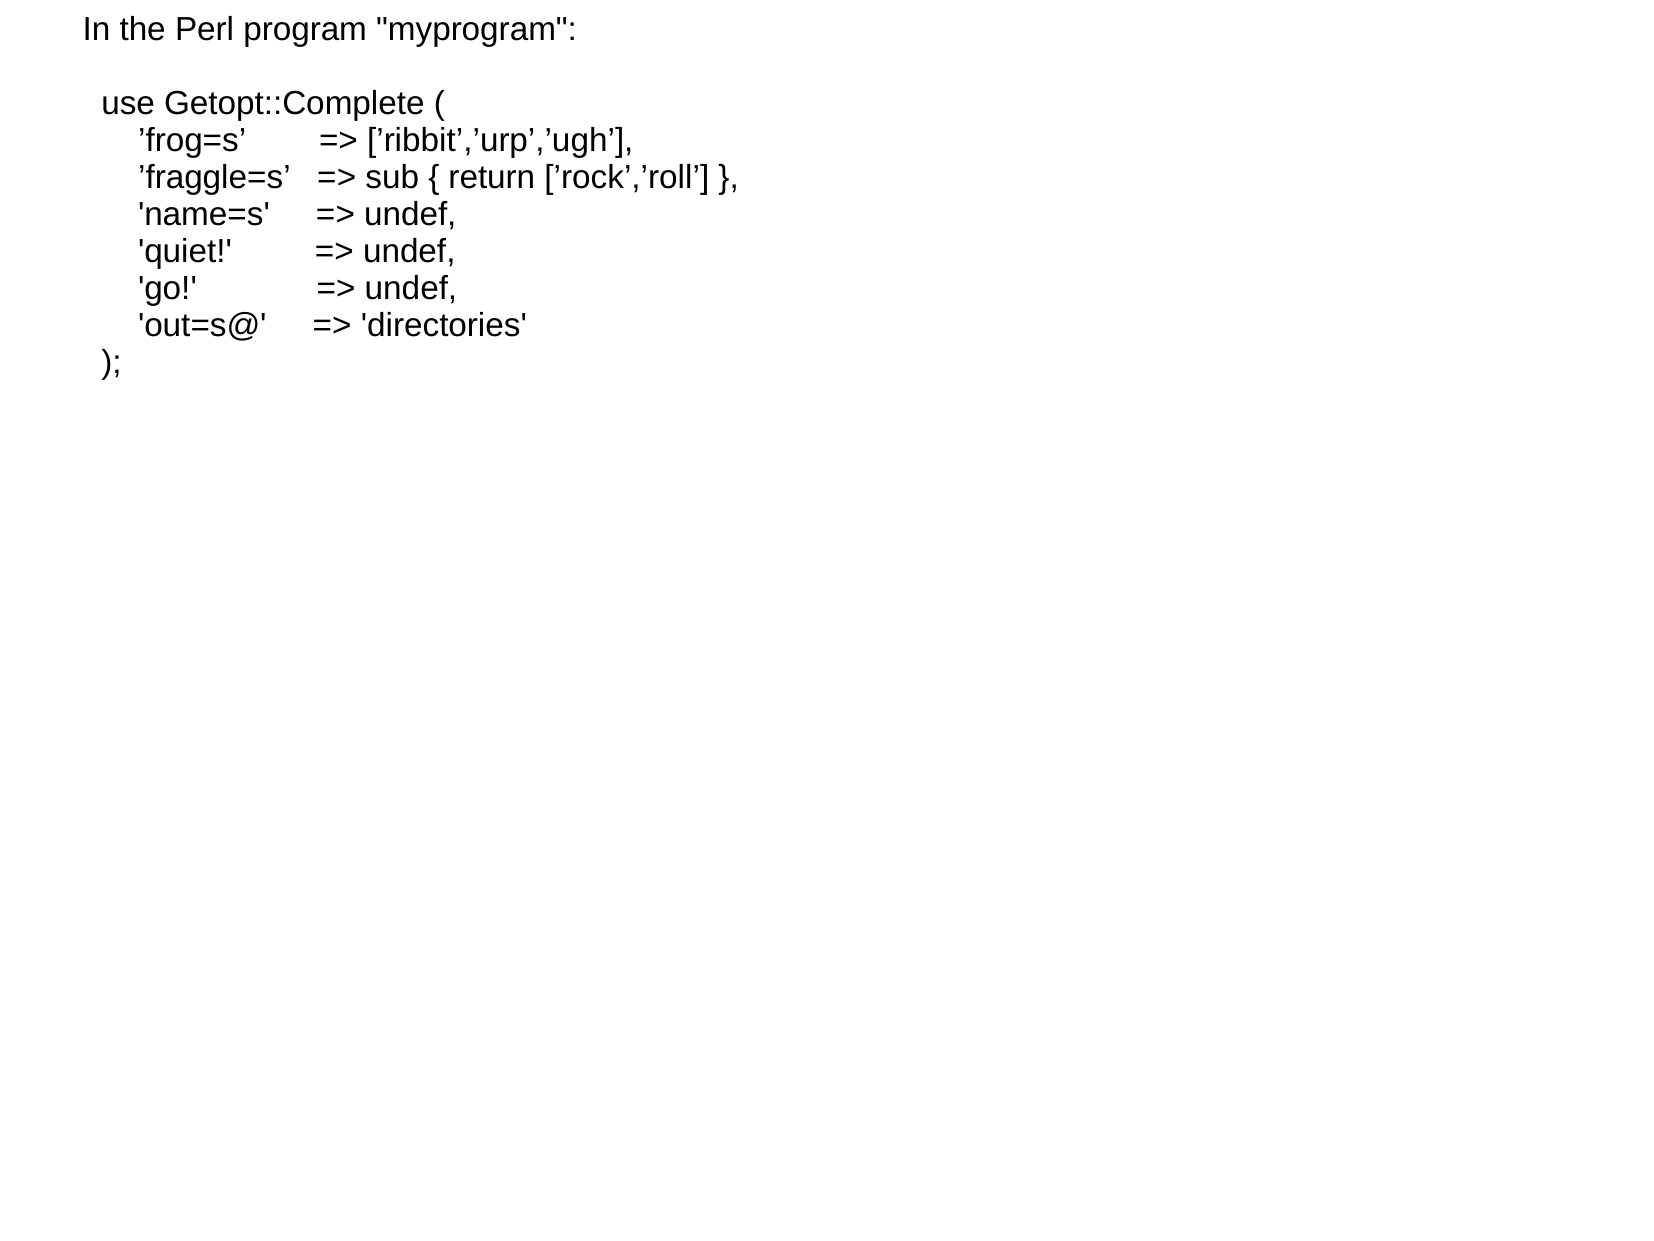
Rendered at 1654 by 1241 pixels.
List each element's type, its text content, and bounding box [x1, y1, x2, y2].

subtitle In the Perl program "myprogram": use Getopt::Complete ( ’frog=s’ => [’ribbit’,’urp’,’ugh’], ’fraggle=s’ => sub { return [’rock’,’roll’] }, 'name=s' => undef, 'quiet!' => undef, 'go!' => undef, 'out=s@' => 'directories' ); [82, 10, 1571, 1070]
